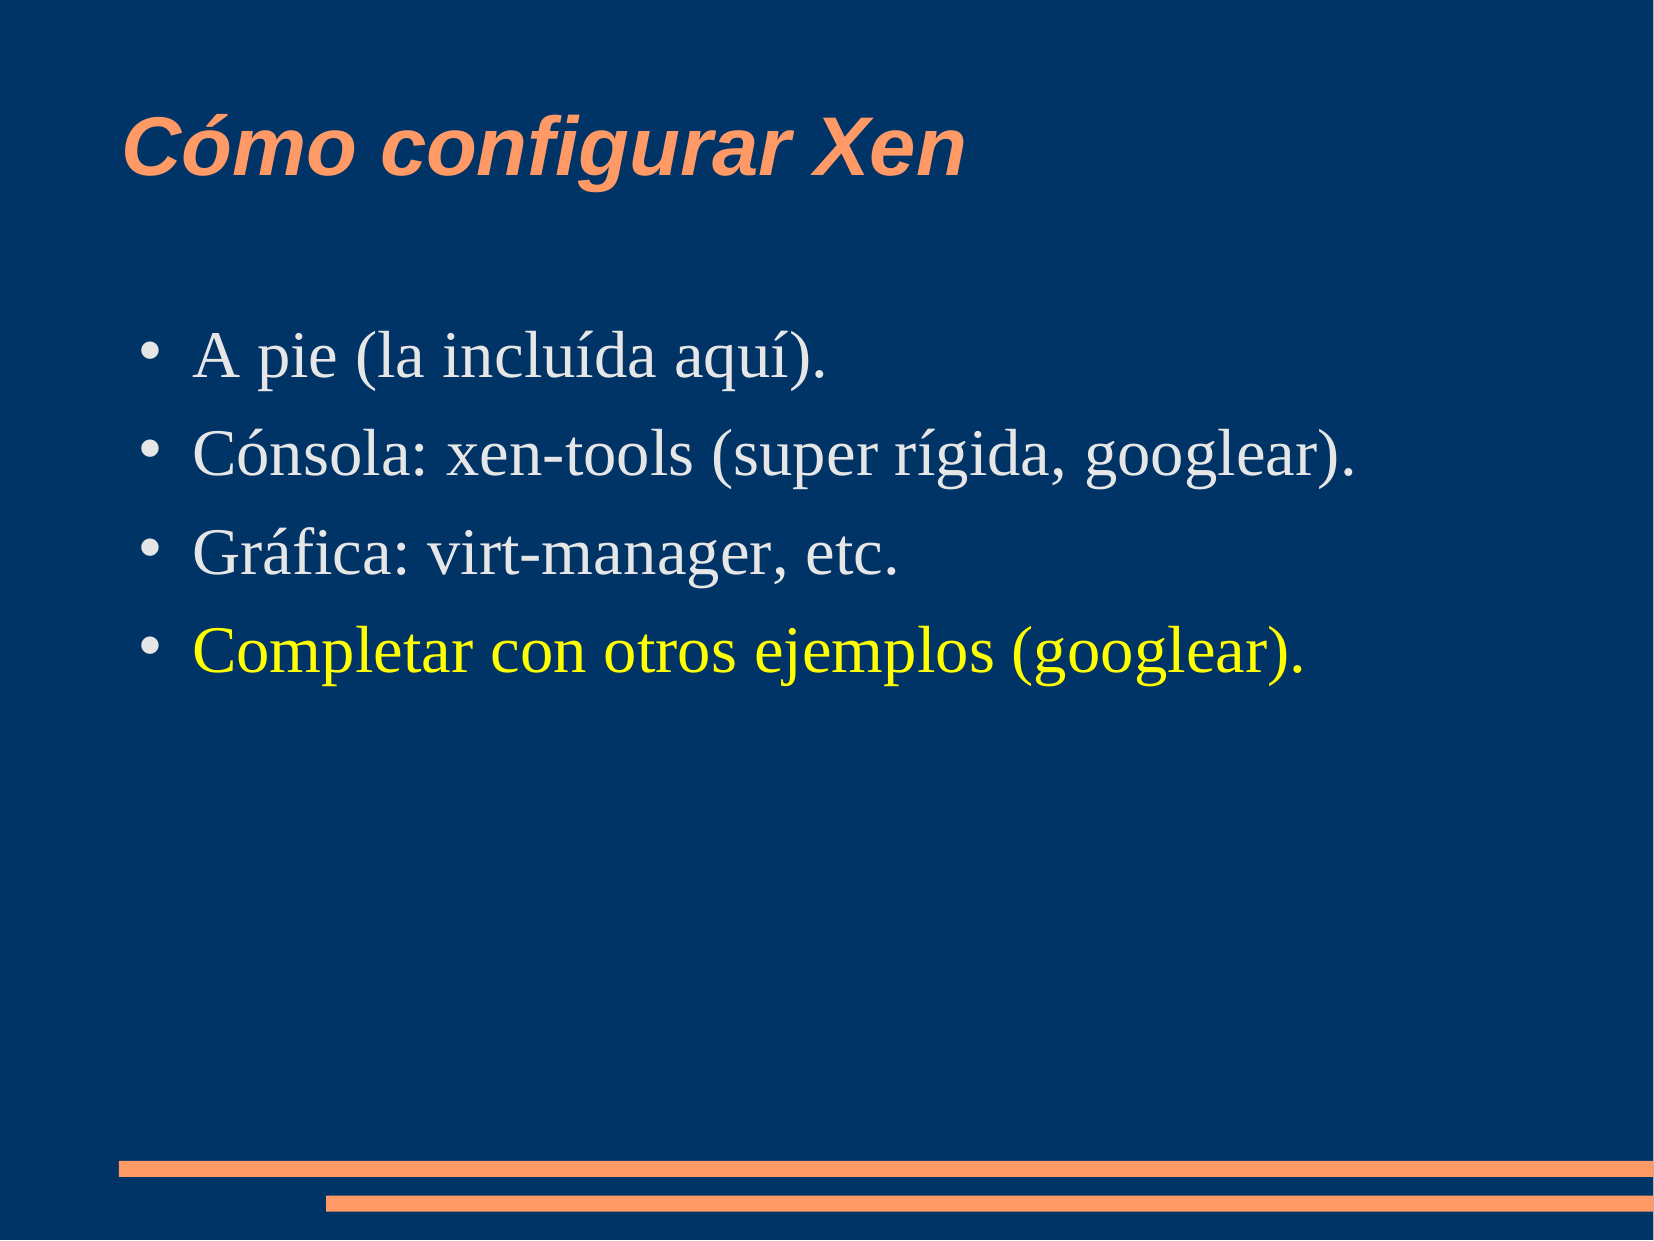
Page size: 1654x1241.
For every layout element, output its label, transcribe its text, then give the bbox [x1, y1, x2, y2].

title Cómo configurar Xen [121, 46, 1534, 254]
list A pie (la incluída aquí). Cónsola: xen-tools (super rígida, googlear). Gráfica: virt-manager, etc. Completar con otros ejemplos (googlear). [121, 322, 1561, 1133]
